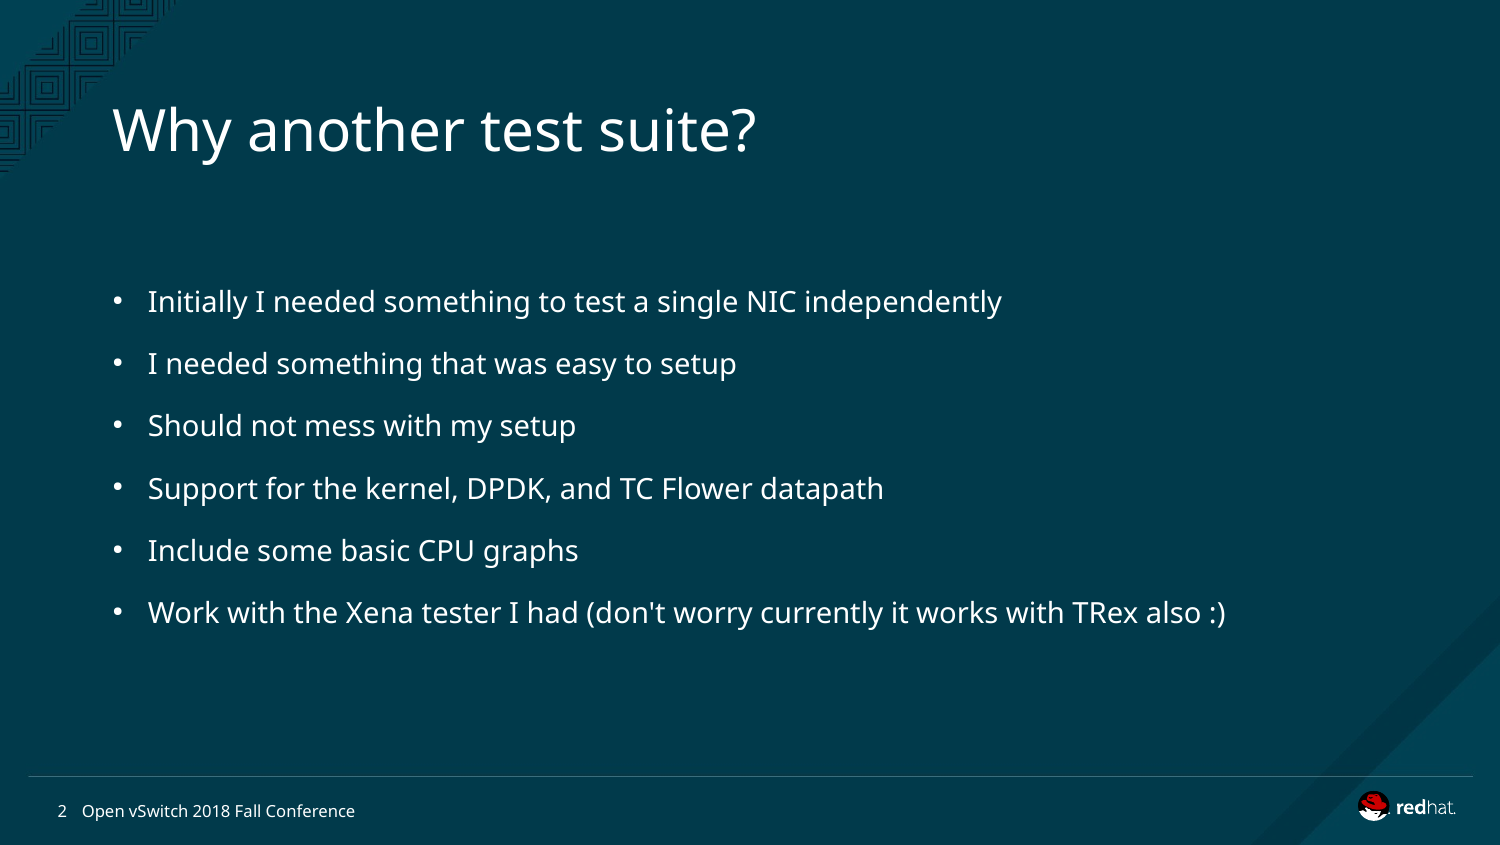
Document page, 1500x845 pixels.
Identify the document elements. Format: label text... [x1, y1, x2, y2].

text_box Initially I needed something to test a single NIC independently I needed something that was easy to setup Should not mess with my setup Support for the kernel, DPDK, and TC Flower datapath Include some basic CPU graphs Work with the Xena tester I had (don't worry currently it works with TRex also :) [112, 281, 1388, 725]
title Why another test suite? [112, 0, 1388, 169]
picture [99, 38, 103, 49]
